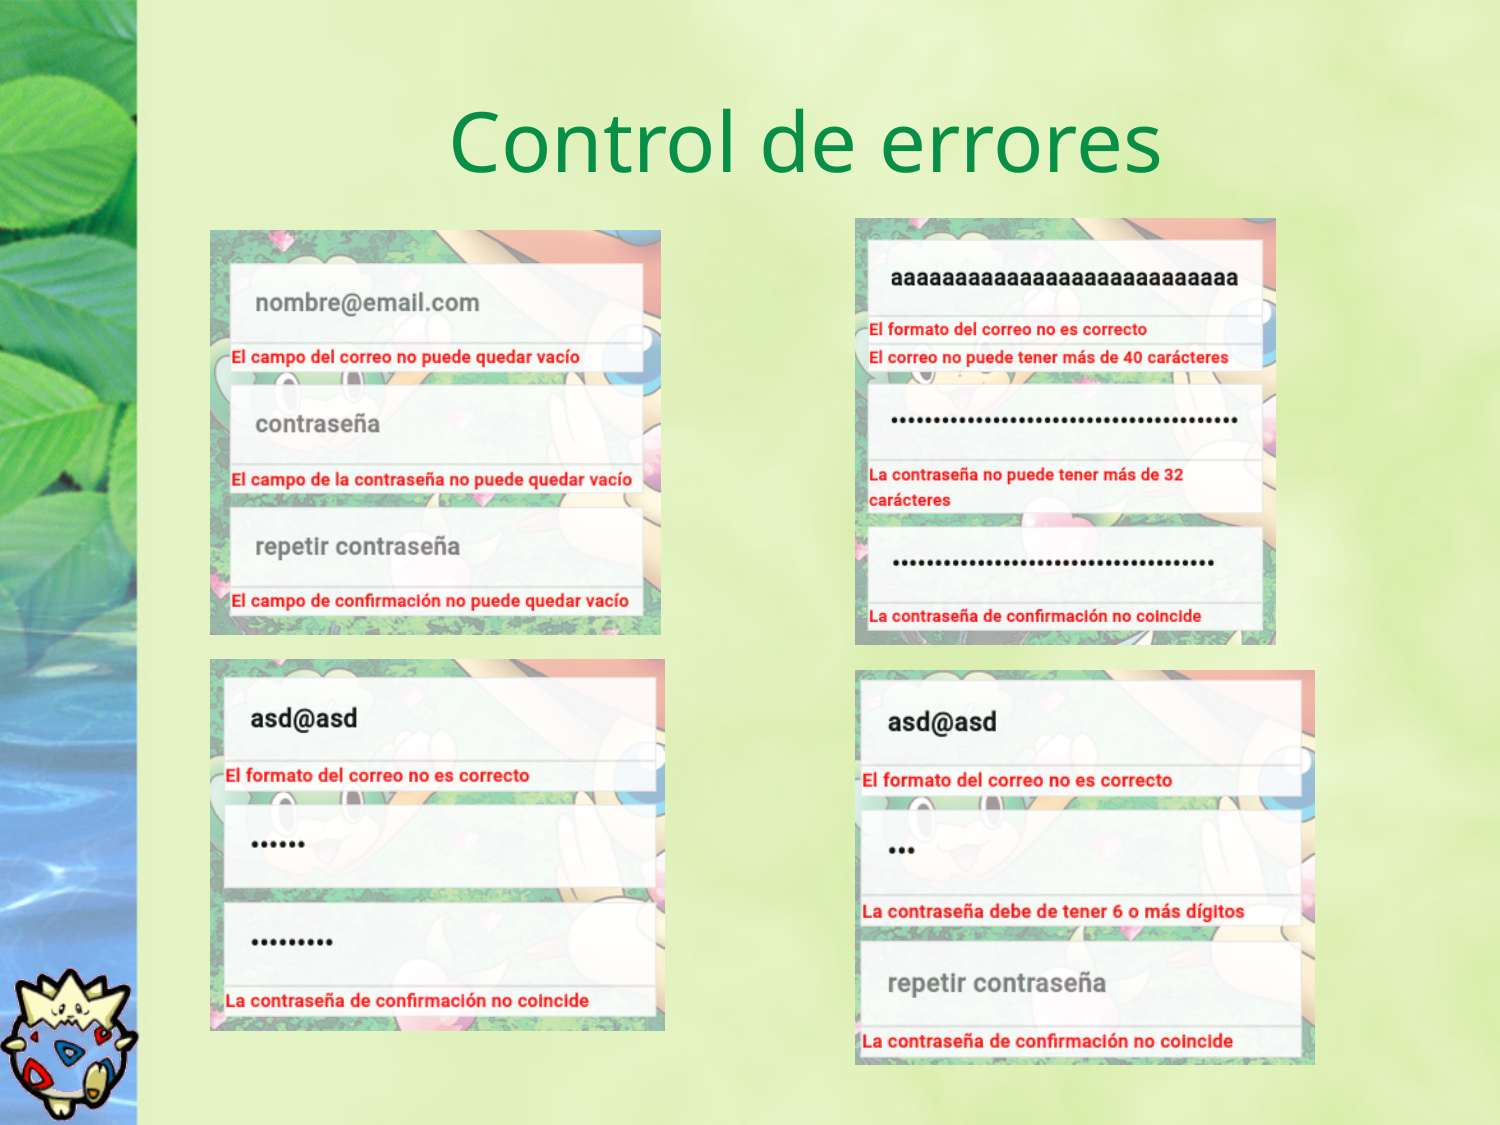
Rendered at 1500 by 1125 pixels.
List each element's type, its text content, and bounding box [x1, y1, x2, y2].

picture [0, 0, 1500, 1125]
title Control de errores [187, 45, 1425, 233]
